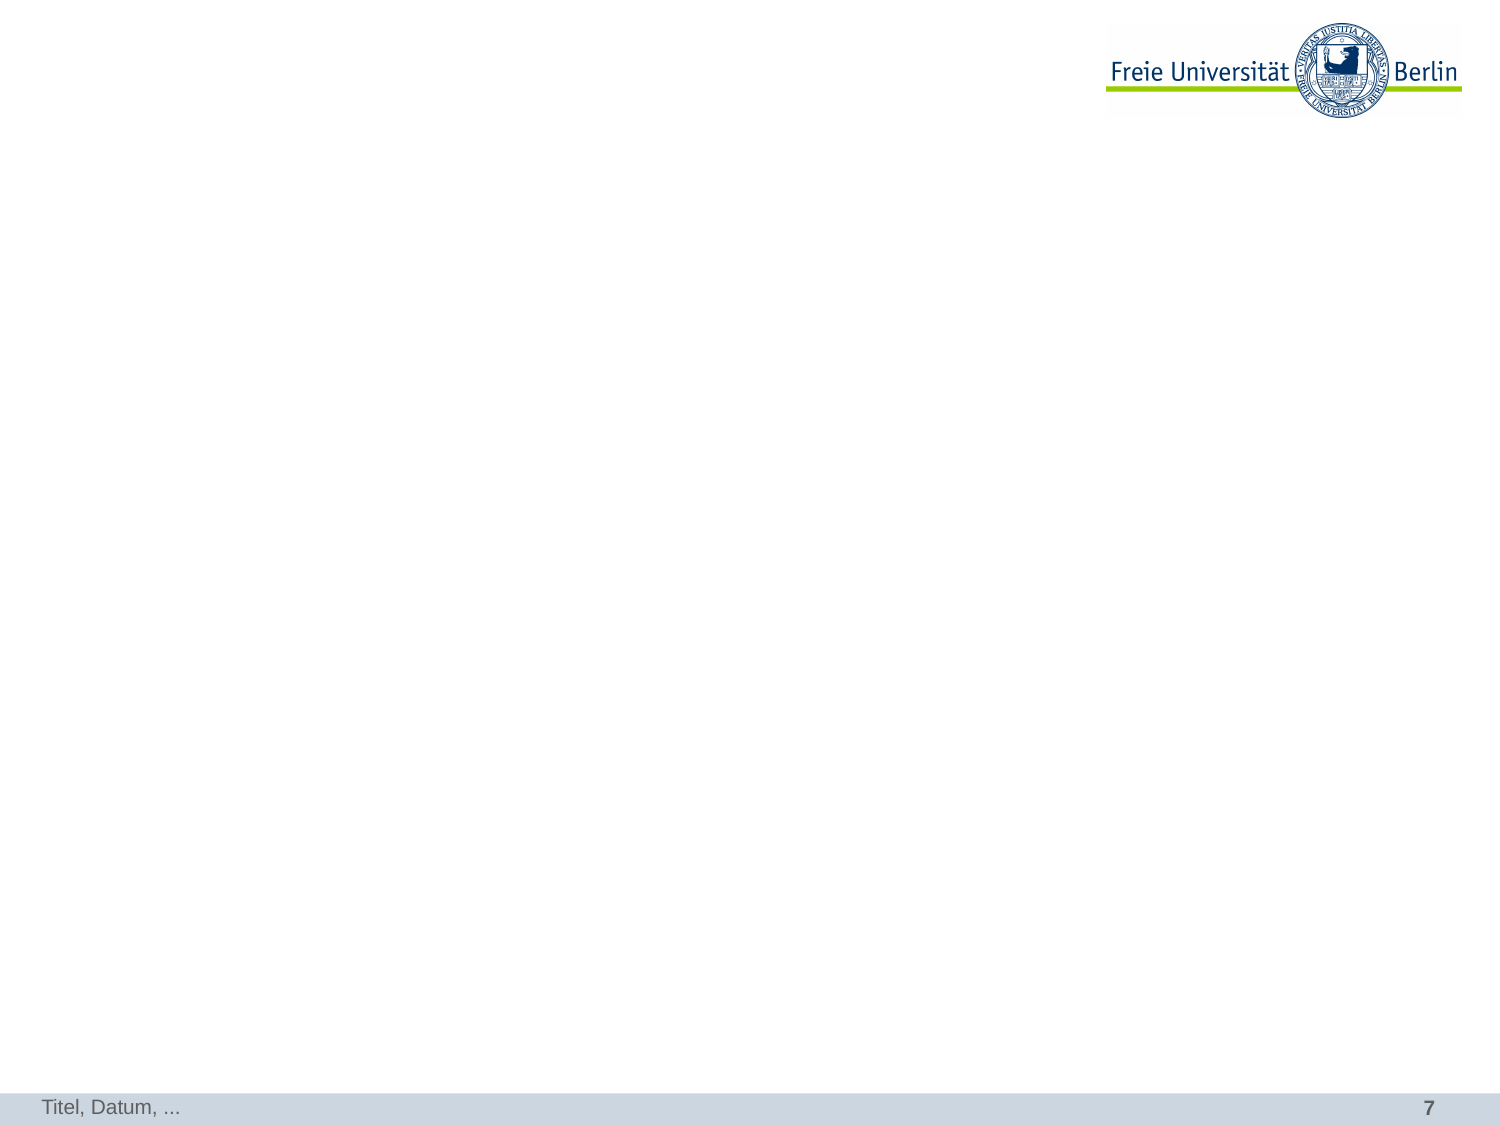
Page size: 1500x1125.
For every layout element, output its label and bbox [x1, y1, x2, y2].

picture [1106, 23, 1462, 118]
